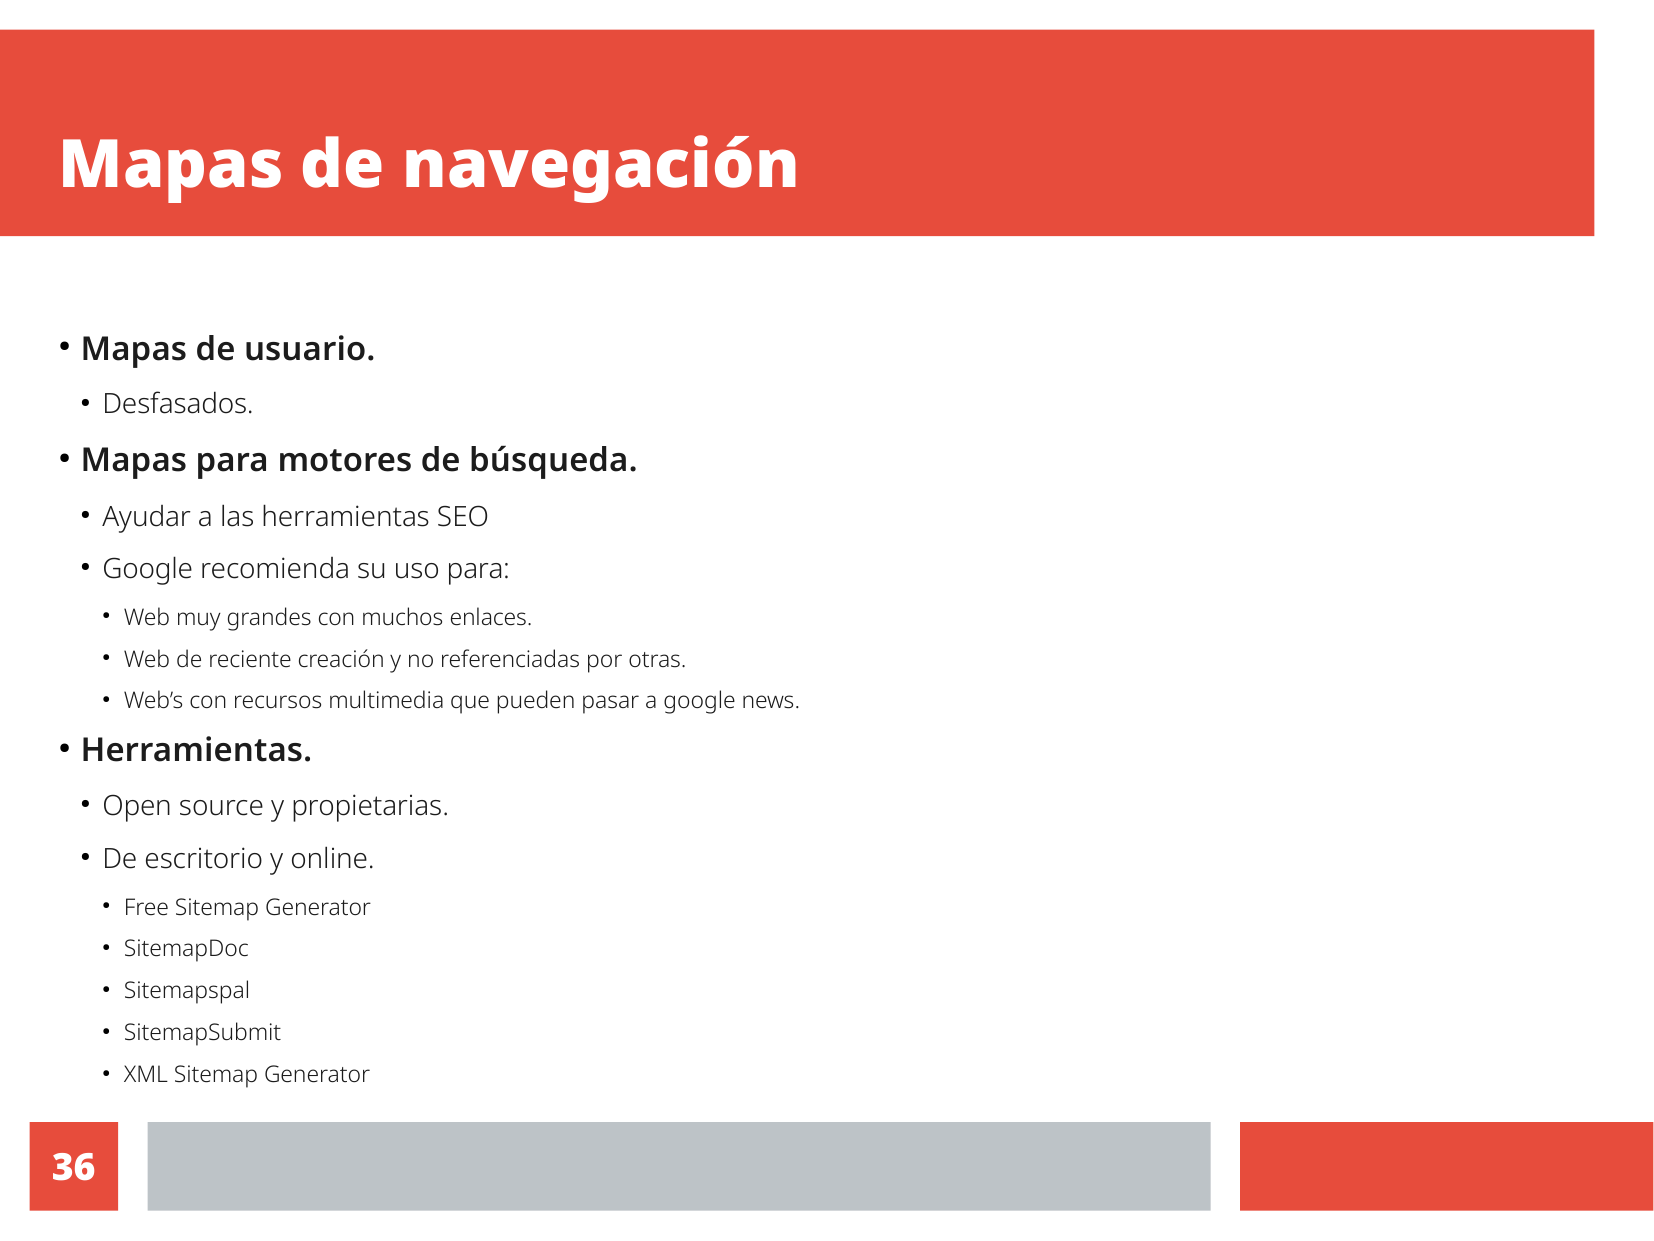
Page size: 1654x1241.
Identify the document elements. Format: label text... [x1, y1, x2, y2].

list Mapas de usuario. Desfasados. Mapas para motores de búsqueda. Ayudar a las herramientas SEO Google recomienda su uso para: Web muy grandes con muchos enlaces. Web de reciente creación y no referenciadas por otras. Web’s con recursos multimedia que pueden pasar a google news. Herramientas. Open source y propietarias. De escritorio y online. Free Sitemap Generator SitemapDoc Sitemapspal SitemapSubmit XML Sitemap Generator [59, 324, 1565, 1093]
title Mapas de navegación [59, 59, 1595, 207]
